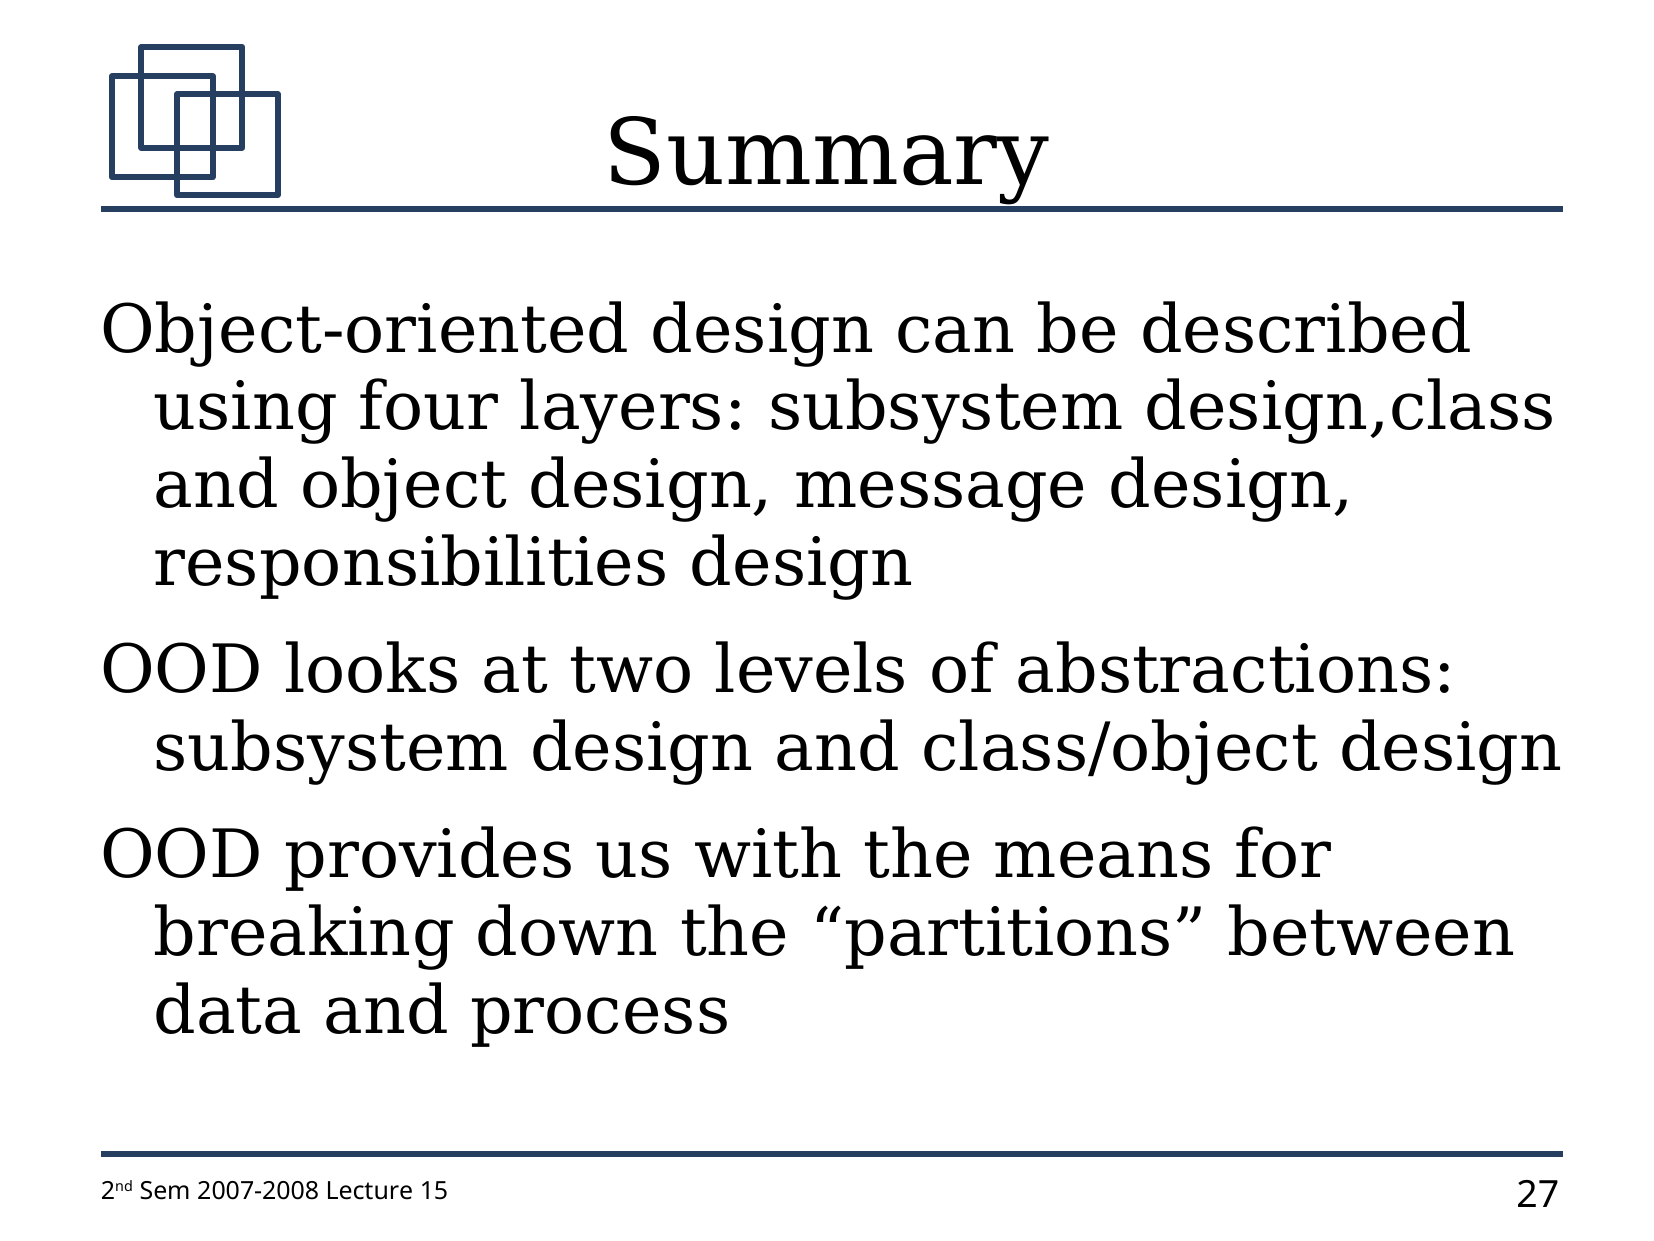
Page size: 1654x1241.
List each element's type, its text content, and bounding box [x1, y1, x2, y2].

title Summary [82, 49, 1571, 257]
list Object-oriented design can be described using four layers: subsystem design,class and object design, message design, responsibilities design OOD looks at two levels of abstractions: subsystem design and class/object design OOD provides us with the means for breaking down the “partitions” between data and process [82, 290, 1571, 1109]
